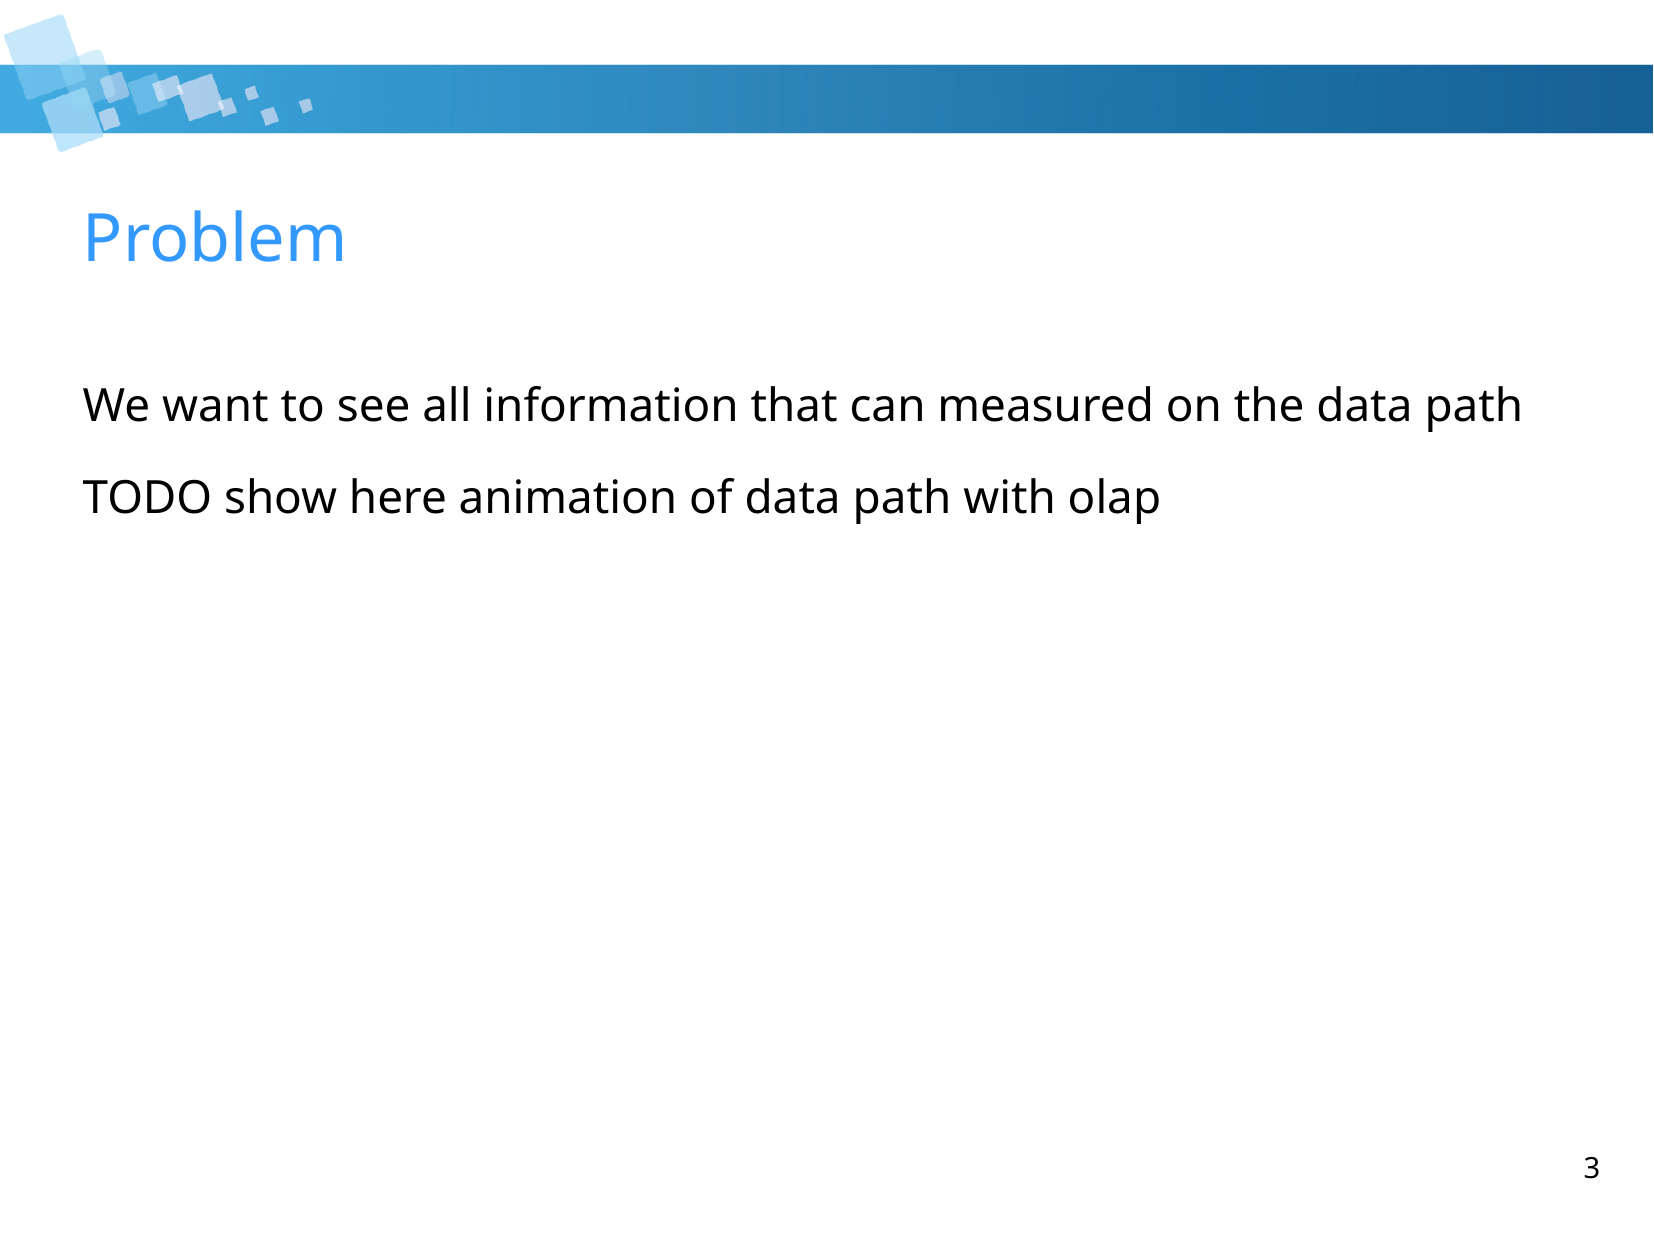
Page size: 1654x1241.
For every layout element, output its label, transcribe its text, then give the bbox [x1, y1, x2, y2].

title Problem [82, 132, 1571, 340]
picture [0, 0, 1653, 1238]
list We want to see all information that can measured on the data path TODO show here animation of data path with olap [82, 372, 1571, 1093]
